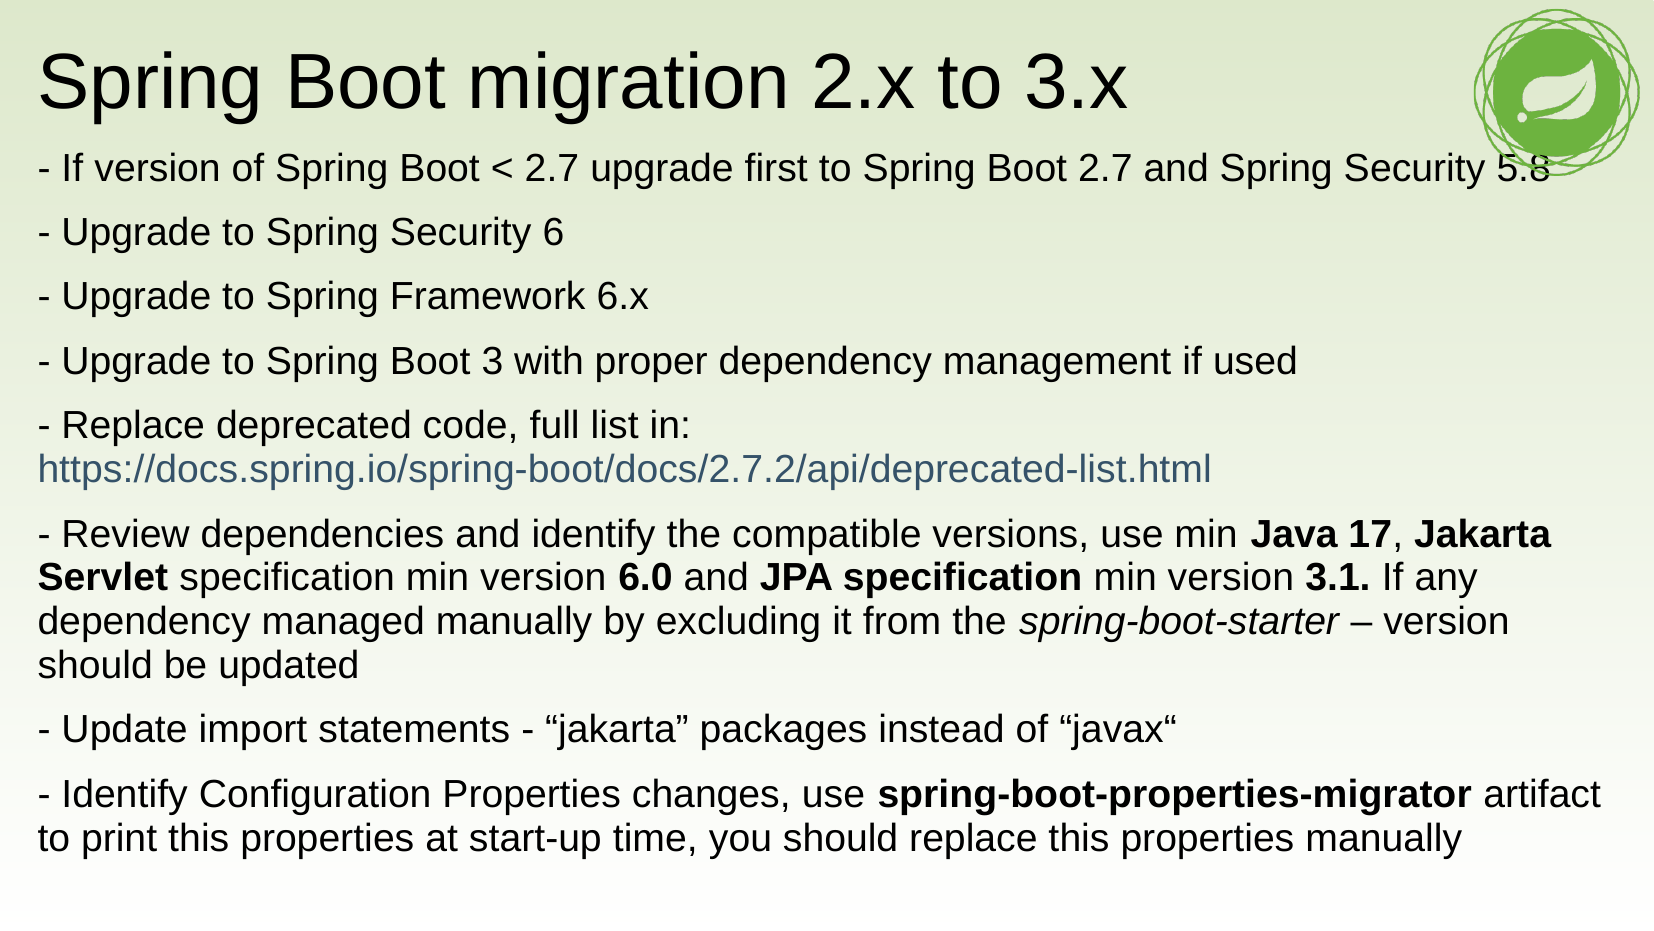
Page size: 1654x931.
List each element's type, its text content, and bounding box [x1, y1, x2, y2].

picture [1472, 7, 1641, 177]
list Spring Boot migration 2.x to 3.x - If version of Spring Boot < 2.7 upgrade first to Spring Boot 2.7 and Spring Security 5.8 - Upgrade to Spring Security 6 - Upgrade to Spring Framework 6.x - Upgrade to Spring Boot 3 with proper dependency management if used - Replace deprecated code, full list in: https://docs.spring.io/spring-boot/docs/2.7.2/api/deprecated-list.html - Review dependencies and identify the compatible versions, use min Java 17, Jakarta Servlet specification min version 6.0 and JPA specification min version 3.1. If any dependency managed manually by excluding it from the spring-boot-starter – version should be updated - Update import statements - “jakarta” packages instead of “javax“ - Identify Configuration Properties changes, use spring-boot-properties-migrator artifact to print this properties at start-up time, you should replace this properties manually [37, 37, 1613, 901]
